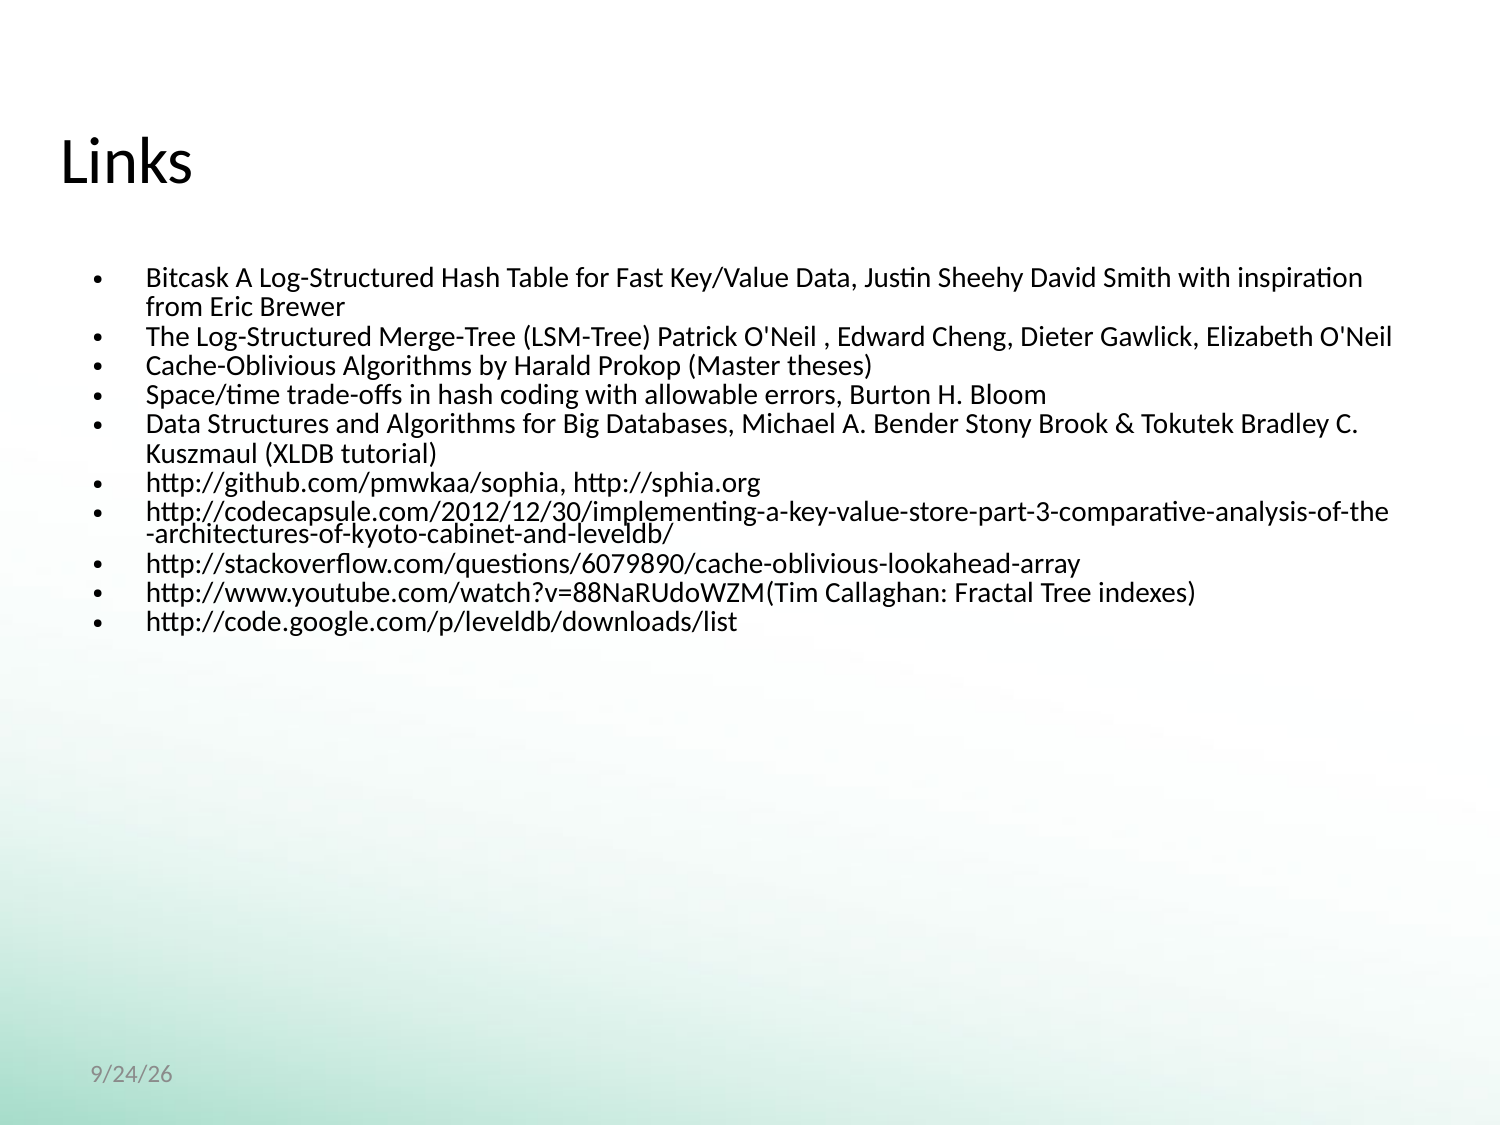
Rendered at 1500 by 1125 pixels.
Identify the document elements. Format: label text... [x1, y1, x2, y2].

picture [0, 0, 1500, 1125]
title Links [60, 96, 1411, 238]
list Bitcask A Log-Structured Hash Table for Fast Key/Value Data, Justin Sheehy David Smith with inspiration from Eric Brewer The Log-Structured Merge-Tree (LSM-Tree) Patrick O'Neil , Edward Cheng, Dieter Gawlick, Elizabeth O'Neil Cache-Oblivious Algorithms by Harald Prokop (Master theses) Space/time trade-offs in hash coding with allowable errors, Burton H. Bloom Data Structures and Algorithms for Big Databases, Michael A. Bender Stony Brook & Tokutek Bradley C. Kuszmaul (XLDB tutorial) http://github.com/pmwkaa/sophia, http://sphia.org http://codecapsule.com/2012/12/30/implementing-a-key-value-store-part-3-comparative-analysis-of-the-architectures-of-kyoto-cabinet-and-leveldb/ http://stackoverflow.com/questions/6079890/cache-oblivious-lookahead-array http://www.youtube.com/watch?v=88NaRUdoWZM(Tim Callaghan: Fractal Tree indexes) http://code.google.com/p/leveldb/downloads/list [75, 265, 1395, 830]
